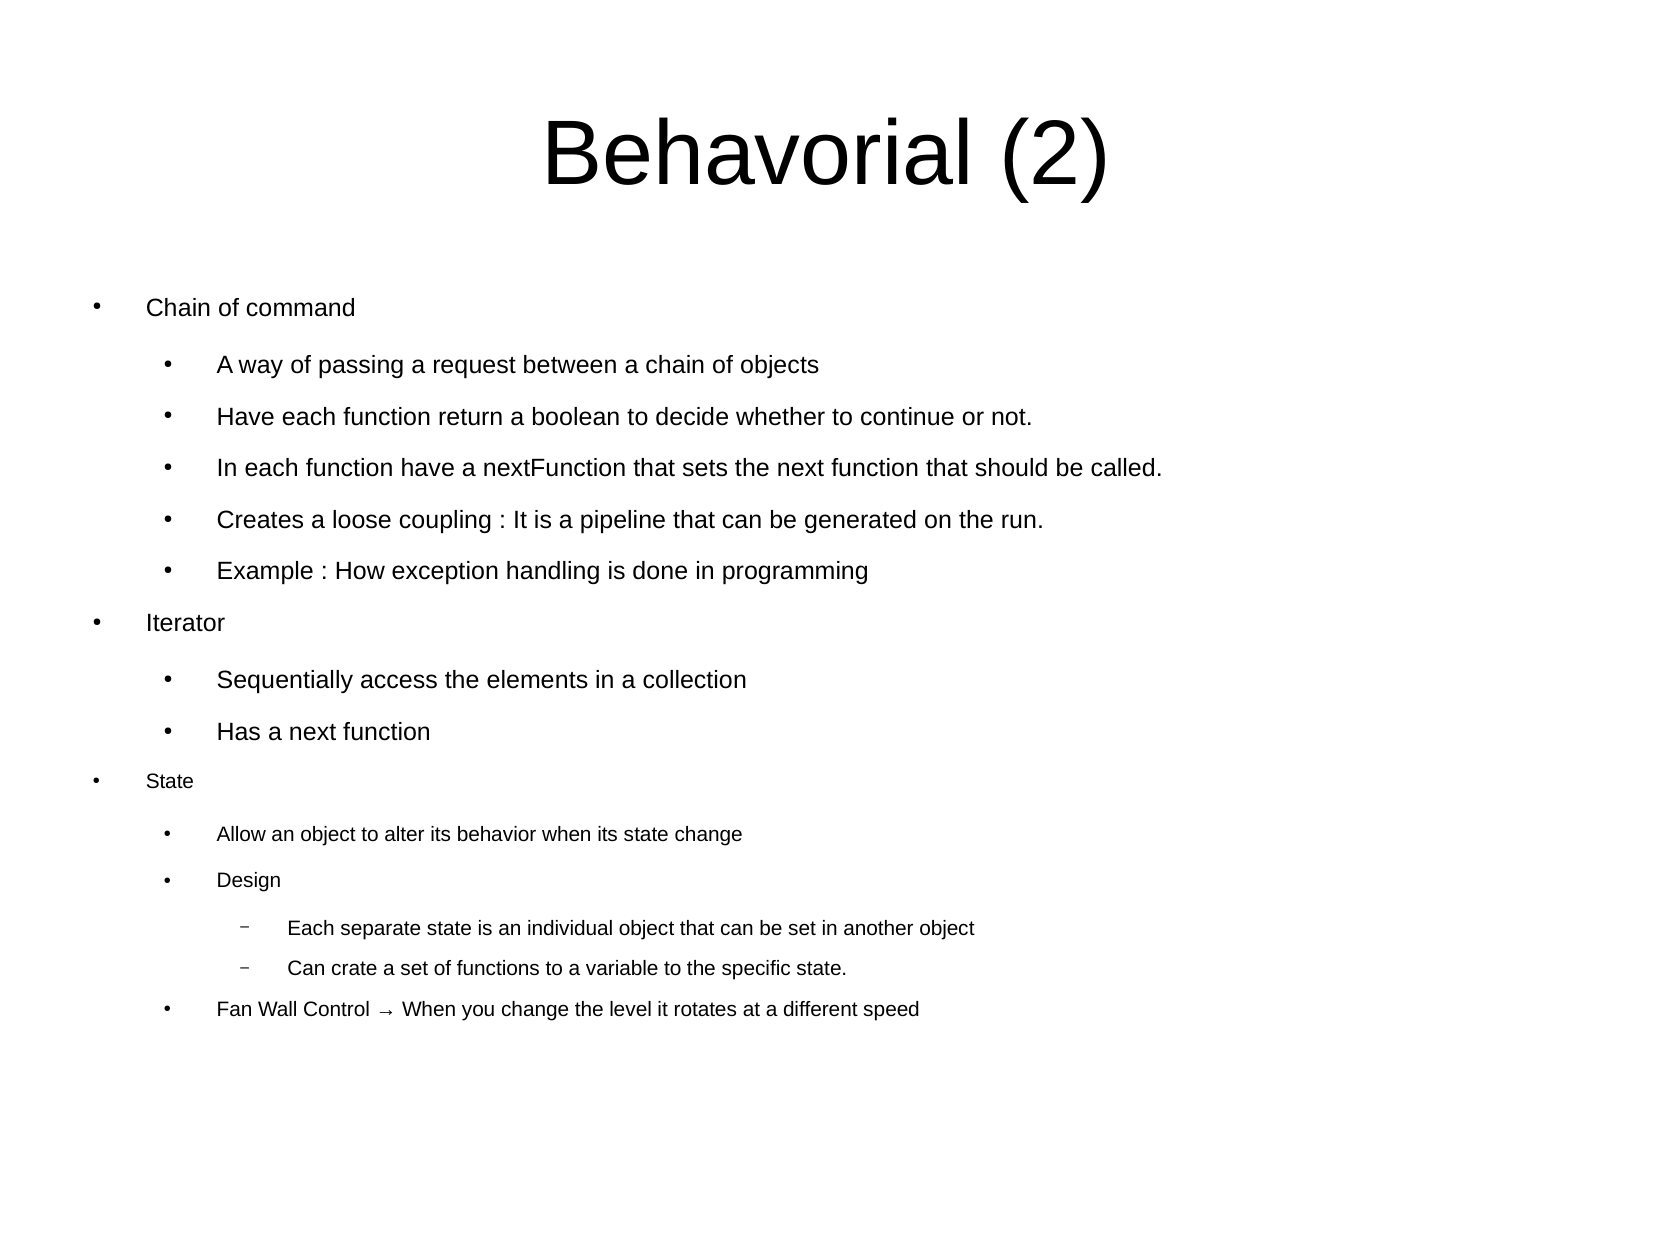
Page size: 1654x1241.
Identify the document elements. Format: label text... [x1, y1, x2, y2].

list Chain of command A way of passing a request between a chain of objects Have each function return a boolean to decide whether to continue or not. In each function have a nextFunction that sets the next function that should be called. Creates a loose coupling : It is a pipeline that can be generated on the run. Example : How exception handling is done in programming Iterator Sequentially access the elements in a collection Has a next function State Allow an object to alter its behavior when its state change Design Each separate state is an individual object that can be set in another object Can crate a set of functions to a variable to the specific state. Fan Wall Control → When you change the level it rotates at a different speed [75, 293, 1564, 1201]
title Behavorial (2) [82, 49, 1571, 257]
